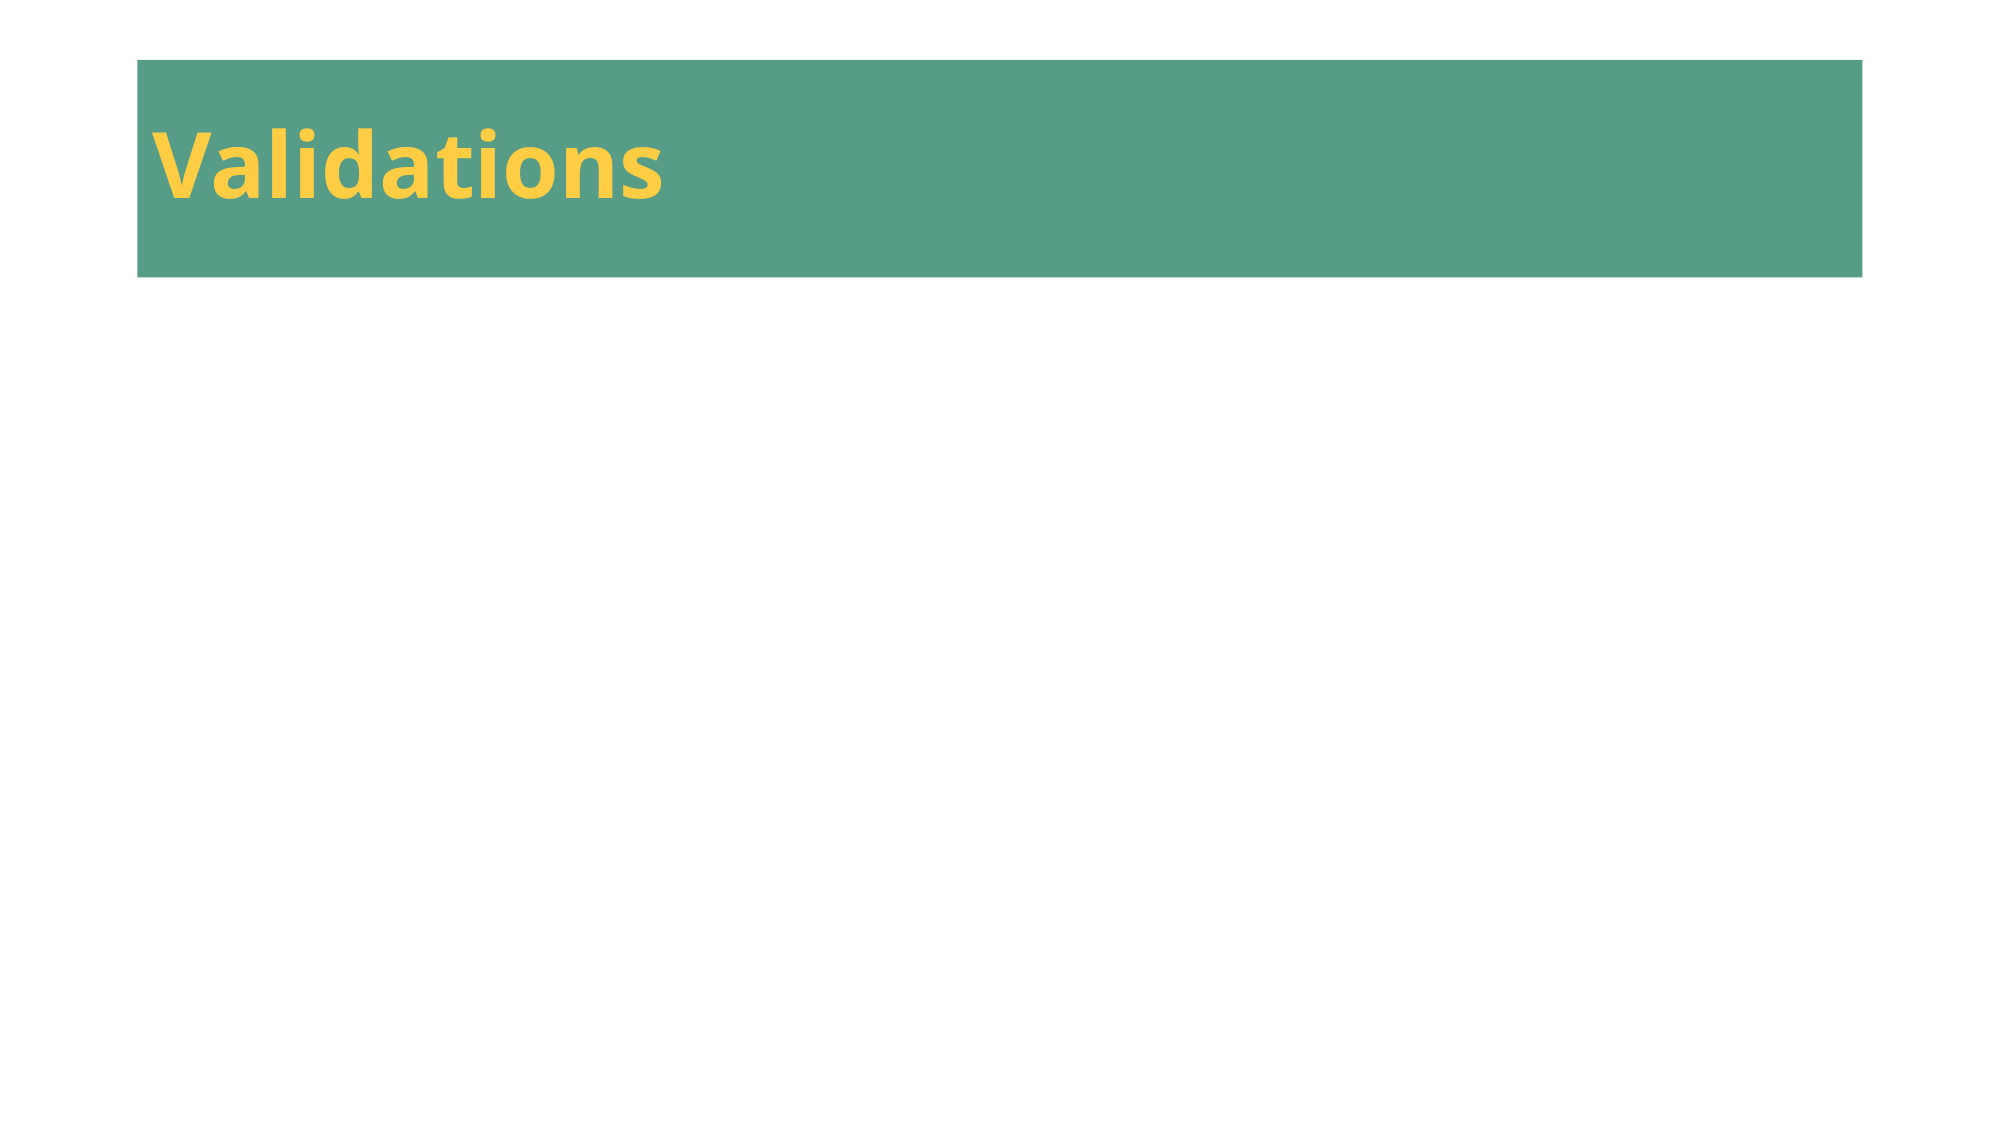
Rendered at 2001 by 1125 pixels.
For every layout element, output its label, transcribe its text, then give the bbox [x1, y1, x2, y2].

title Validations [137, 59, 1863, 278]
